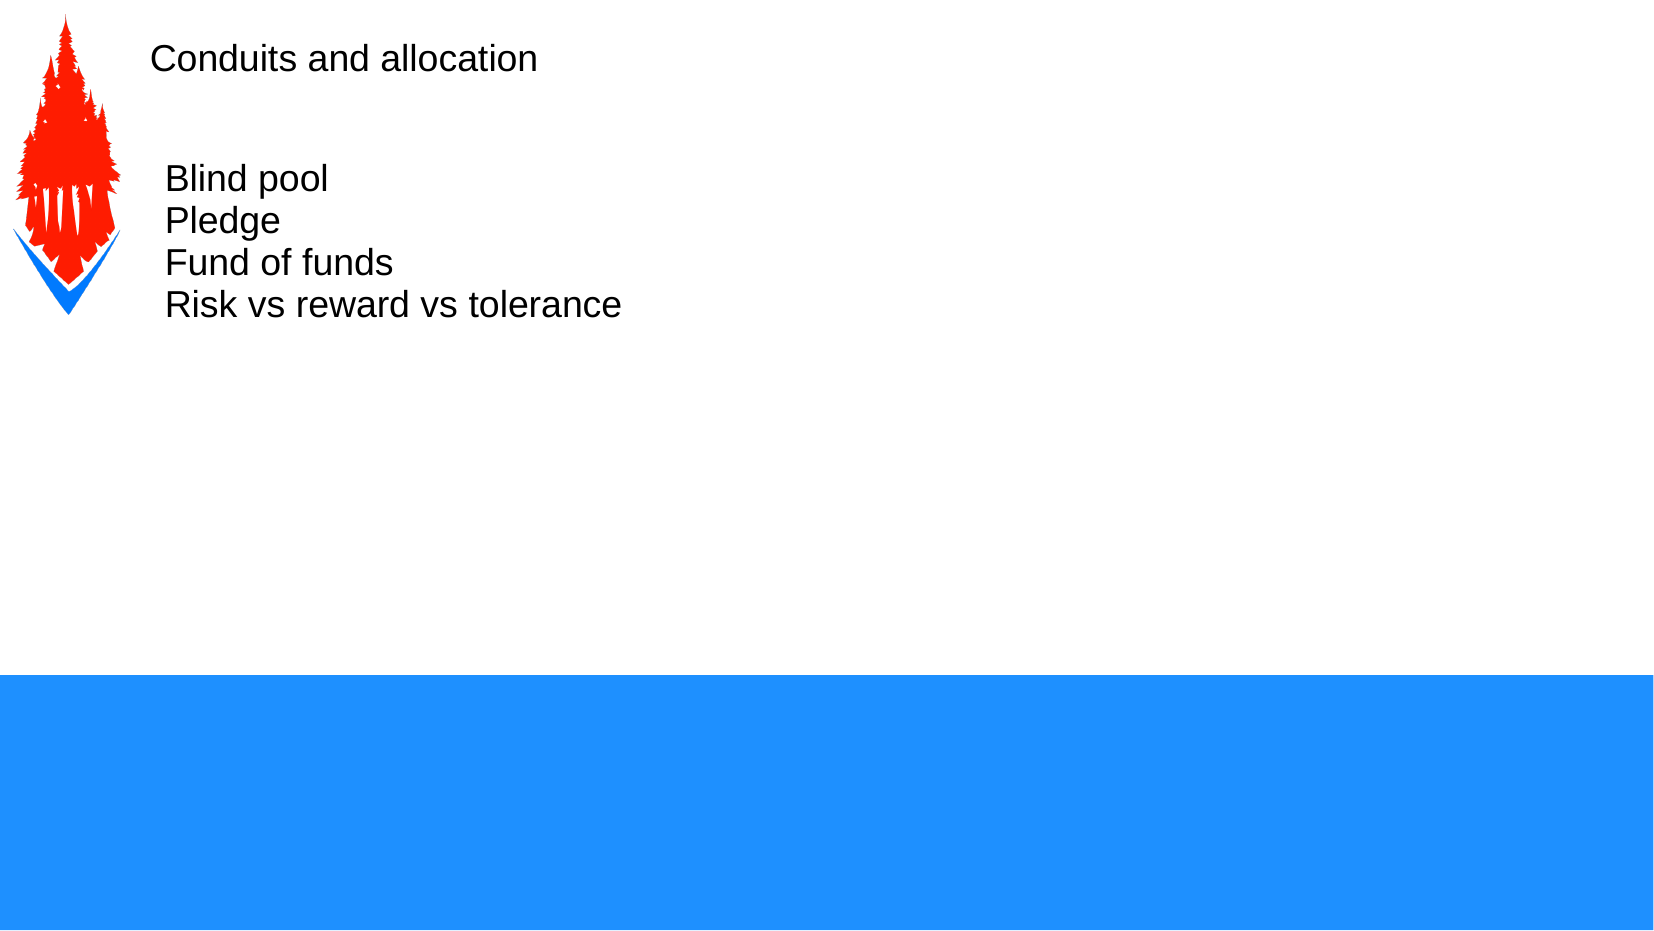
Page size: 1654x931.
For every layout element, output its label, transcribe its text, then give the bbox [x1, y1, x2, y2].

picture [13, 14, 121, 316]
text_box [0, 675, 1654, 931]
text_box Blind pool Pledge Fund of funds Risk vs reward vs tolerance [150, 150, 1501, 616]
text_box Conduits and allocation [135, 30, 1201, 136]
